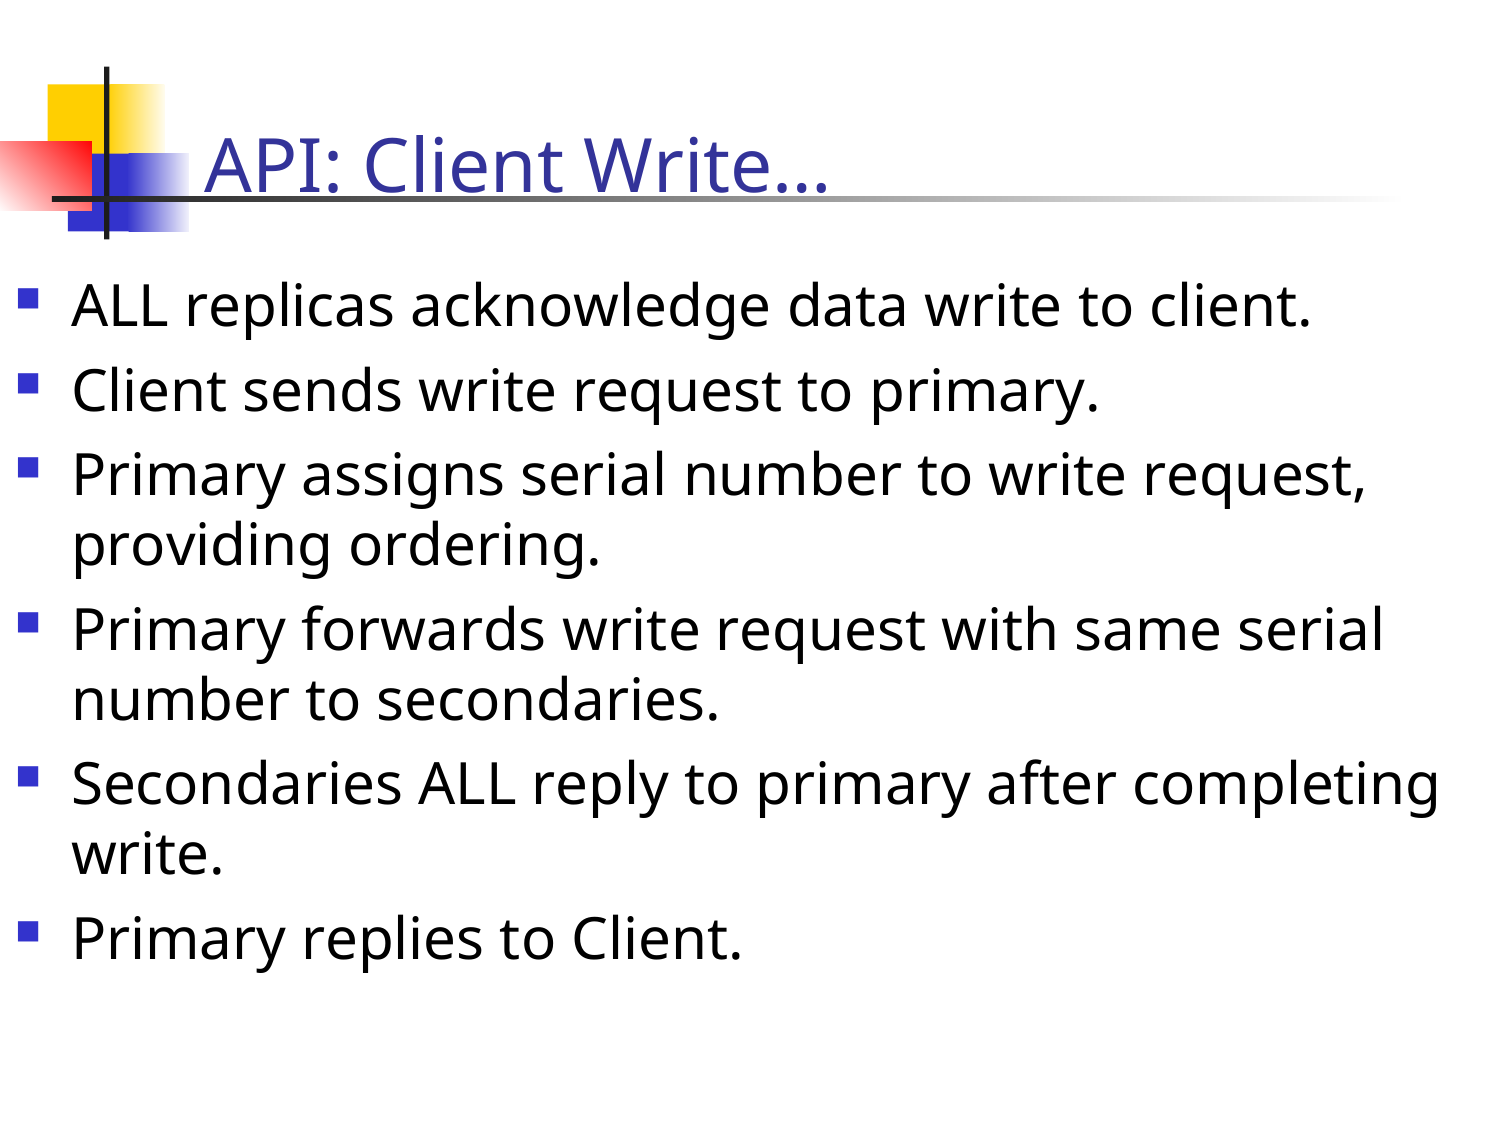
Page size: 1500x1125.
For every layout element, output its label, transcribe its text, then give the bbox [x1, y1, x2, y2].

text_box API: Client Write… [189, 77, 1468, 215]
text_box ALL replicas acknowledge data write to client. Client sends write request to primary. Primary assigns serial number to write request, providing ordering. Primary forwards write request with same serial number to secondaries. Secondaries ALL reply to primary after completing write. Primary replies to Client. [0, 260, 1500, 1112]
